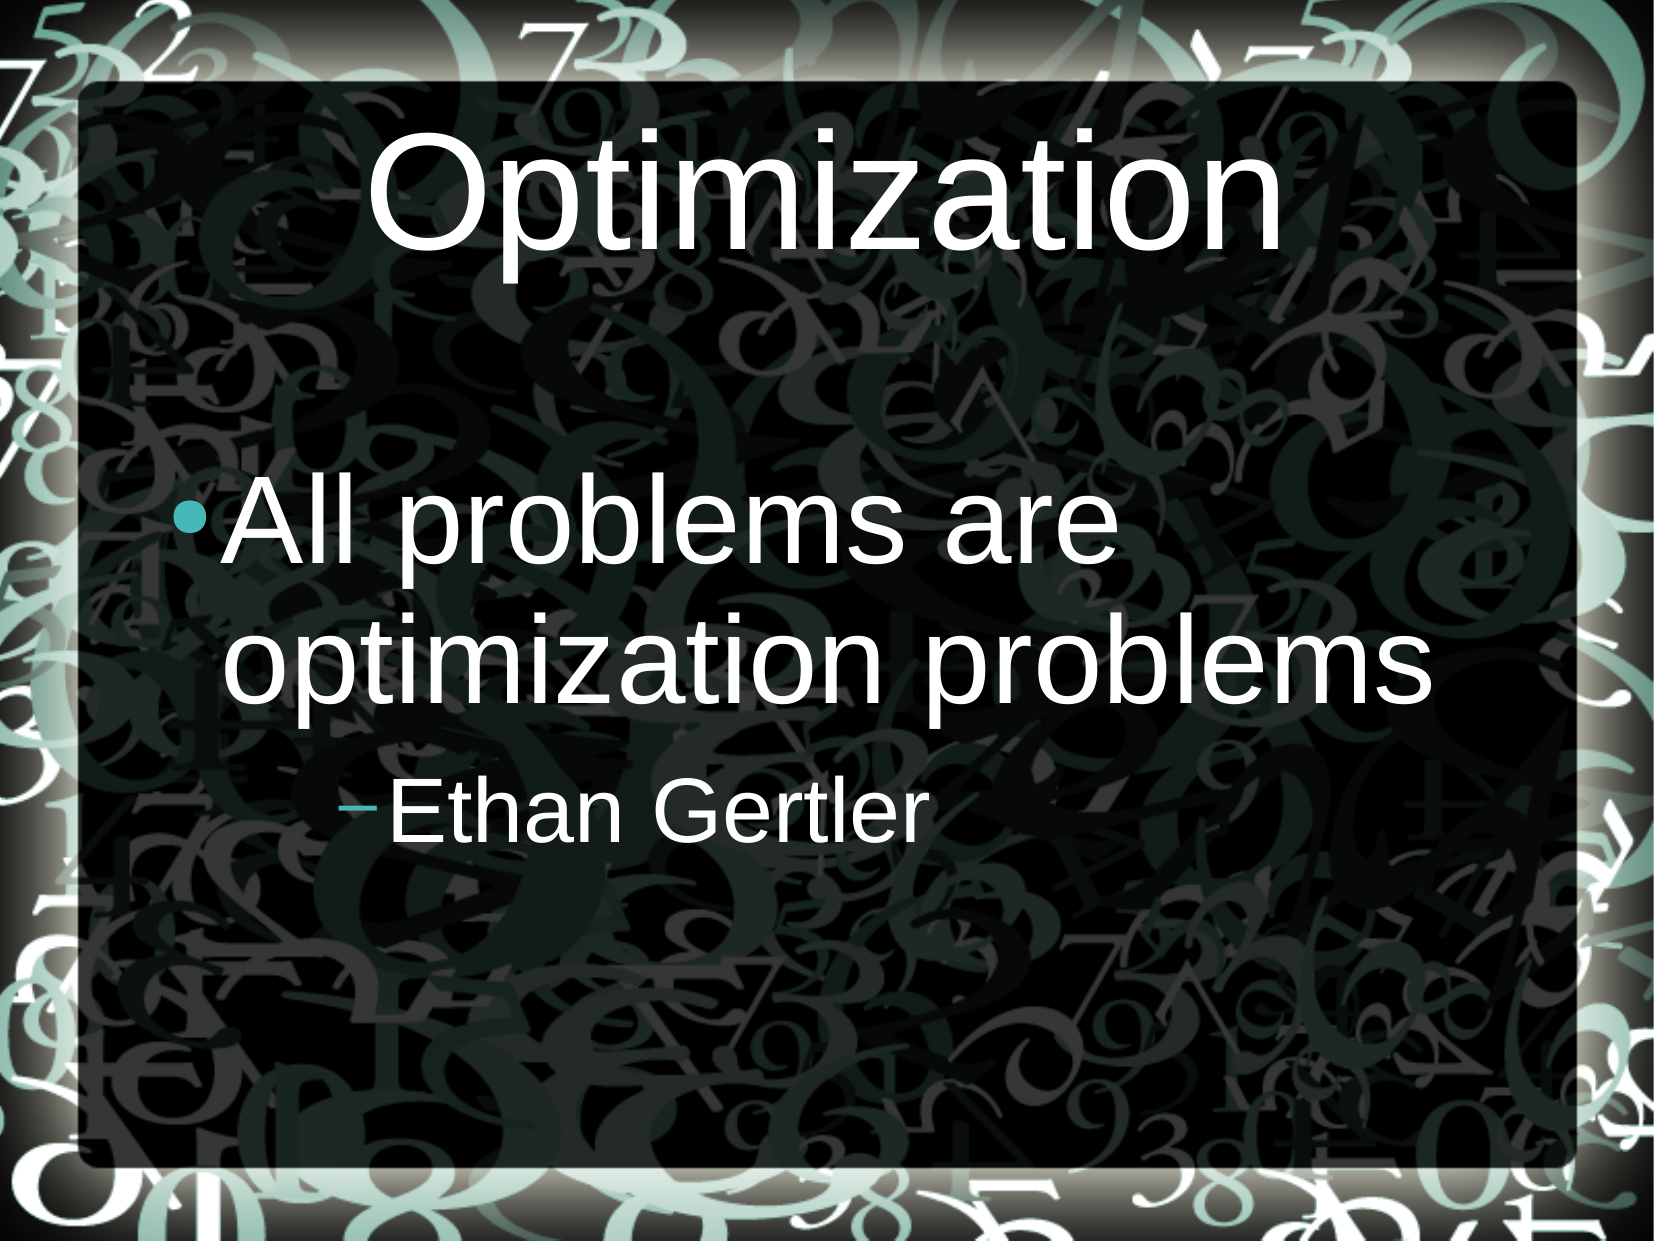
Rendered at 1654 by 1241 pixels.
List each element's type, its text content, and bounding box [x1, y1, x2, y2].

list All problems are optimization problems Ethan Gertler [150, 450, 1501, 1028]
picture [0, 0, 1654, 1241]
title Optimization [82, 88, 1571, 296]
